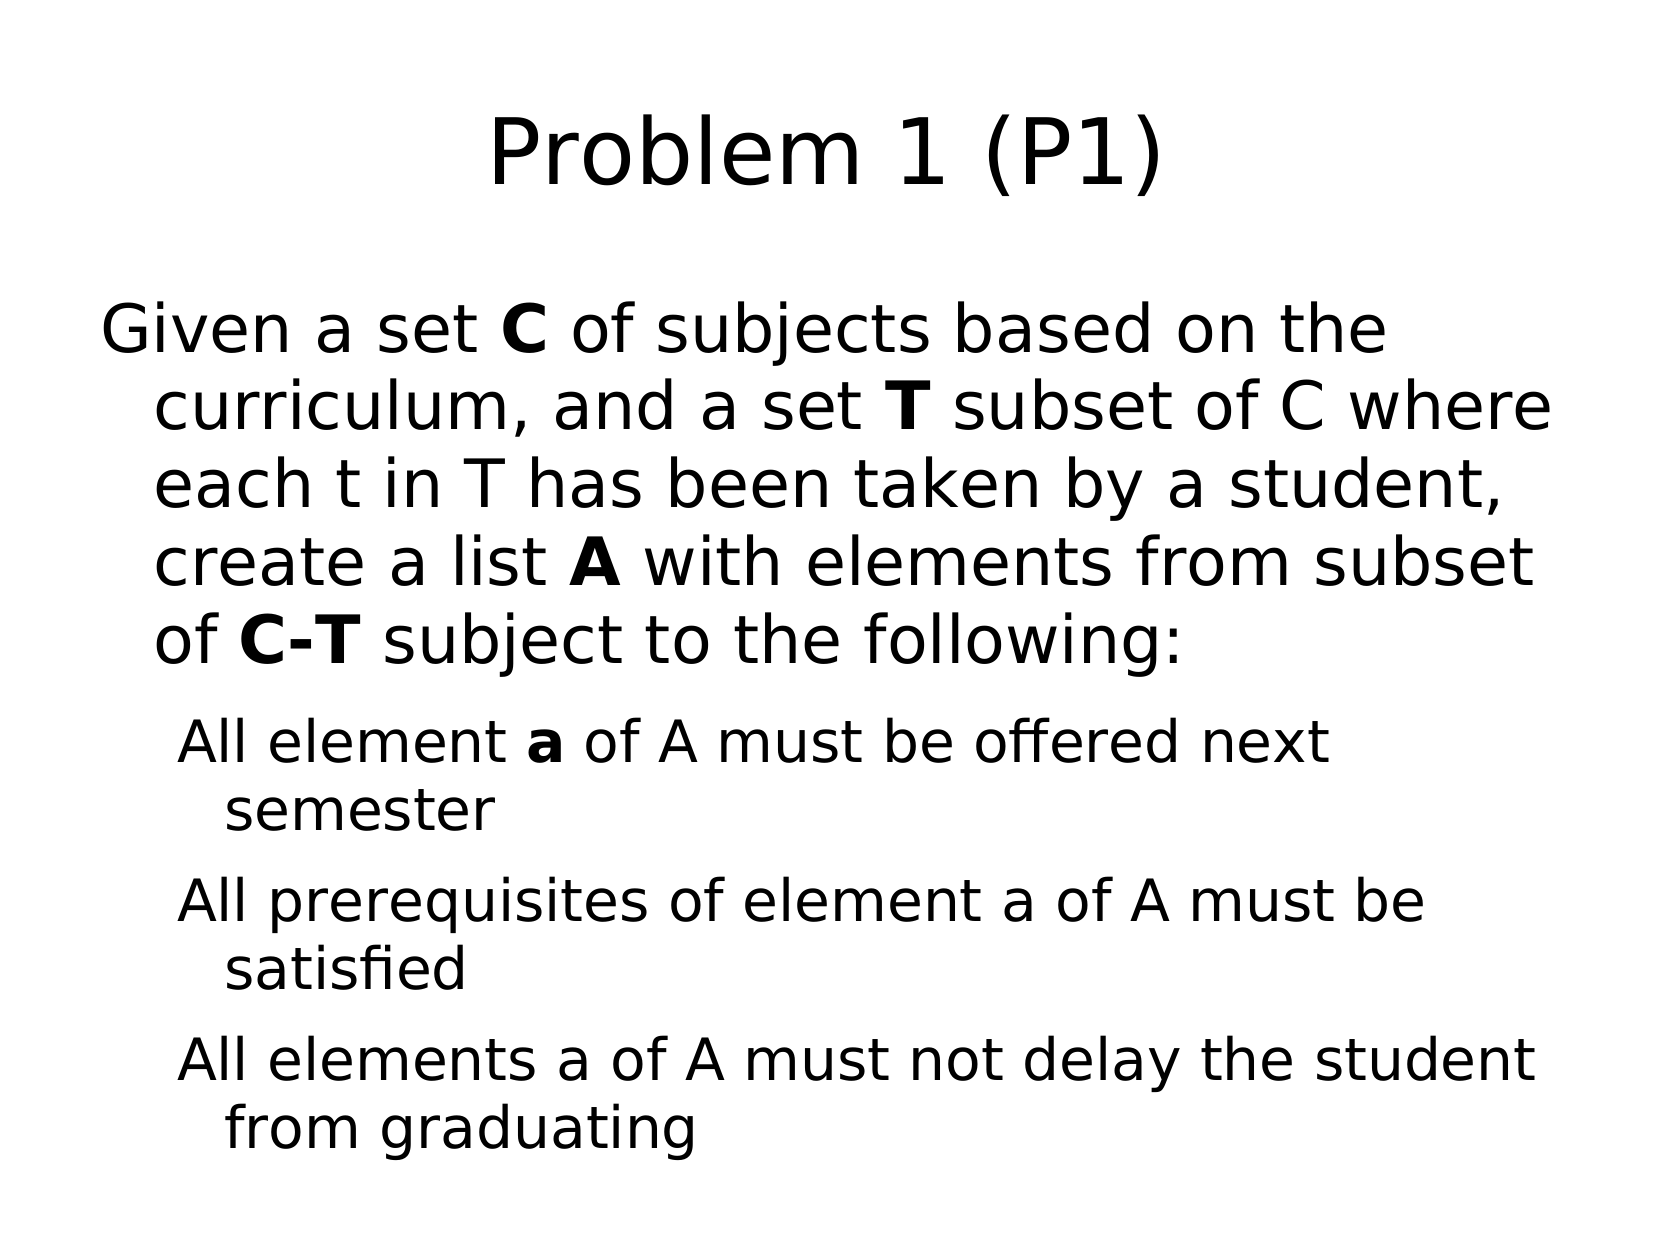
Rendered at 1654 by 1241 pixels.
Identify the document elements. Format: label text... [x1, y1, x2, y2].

title Problem 1 (P1) [82, 49, 1571, 257]
list Given a set C of subjects based on the curriculum, and a set T subset of C where each t in T has been taken by a student, create a list A with elements from subset of C-T subject to the following: All element a of A must be offered next semester All prerequisites of element a of A must be satisfied All elements a of A must not delay the student from graduating [82, 290, 1571, 1163]
